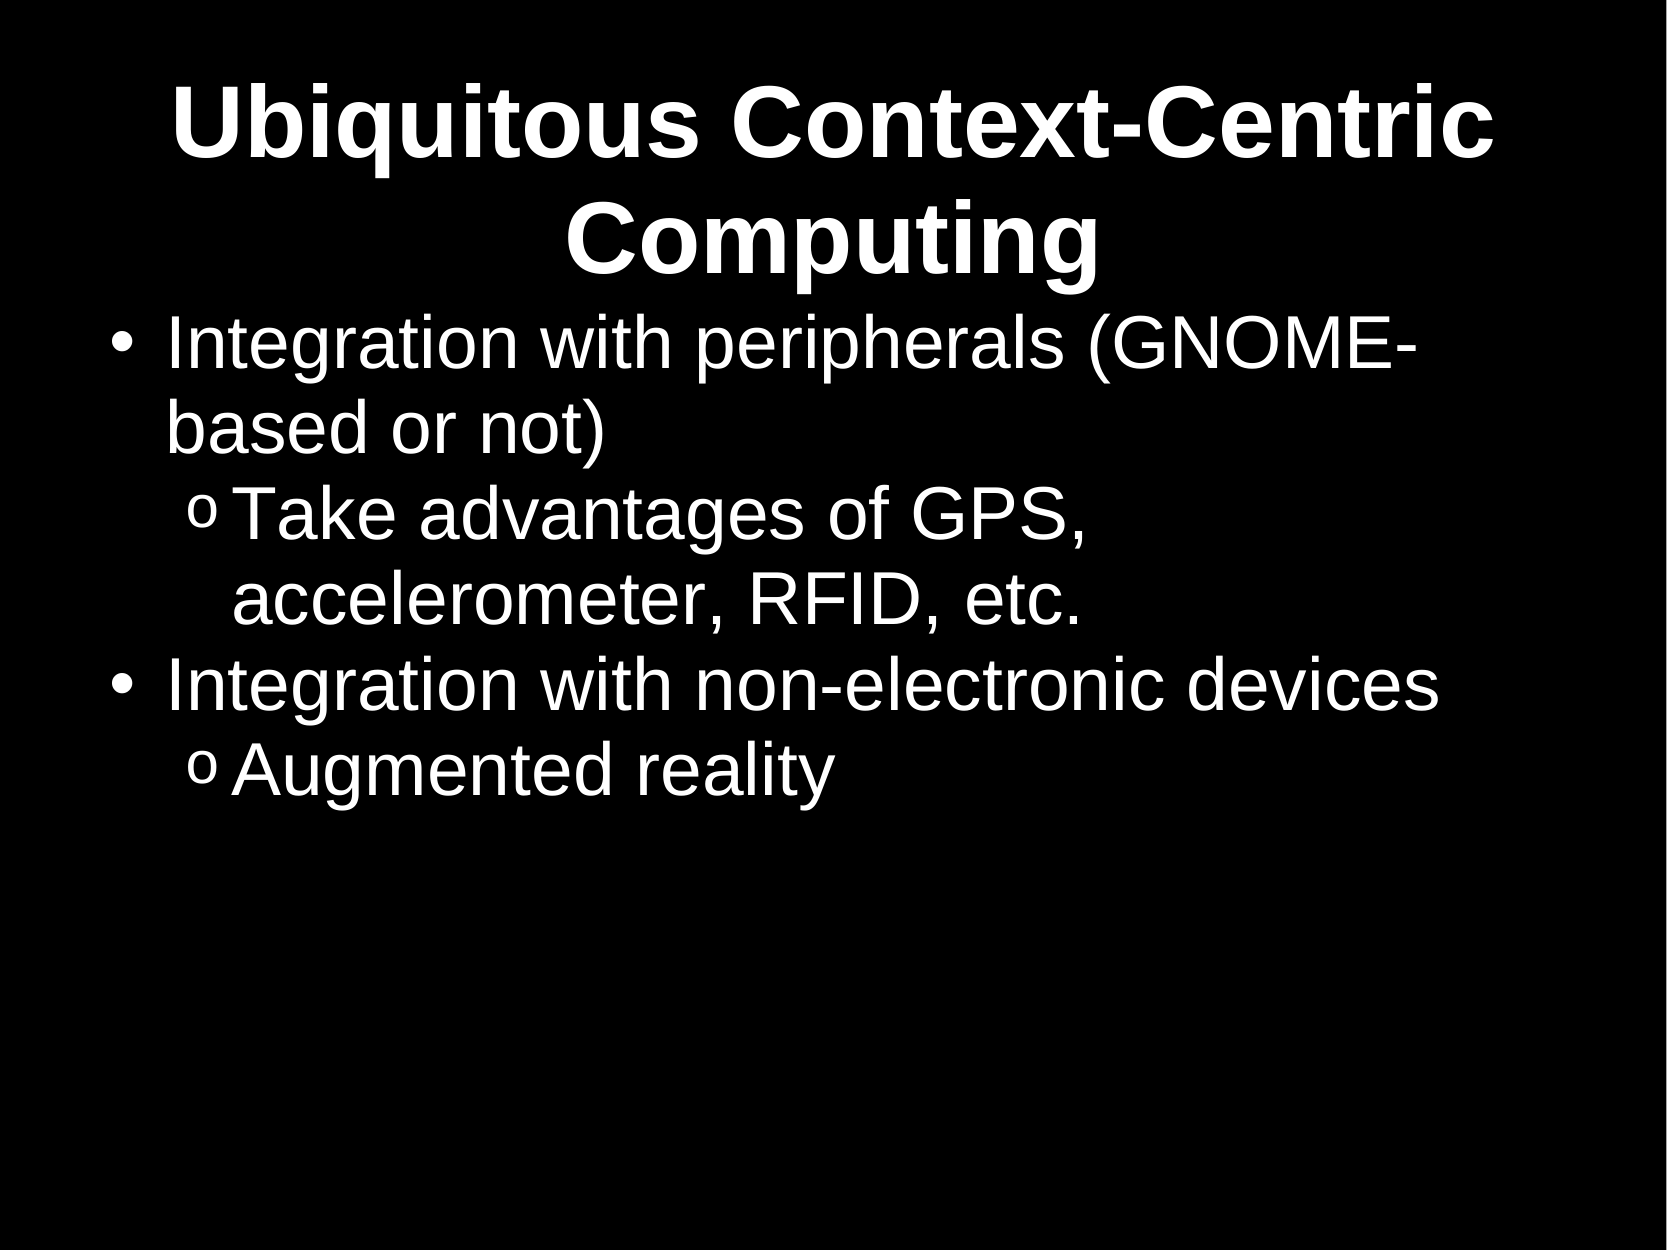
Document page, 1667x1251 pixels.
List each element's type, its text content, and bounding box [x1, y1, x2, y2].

text_box Ubiquitous Context-Centric Computing [90, 63, 1577, 297]
text_box Integration with peripherals (GNOME-based or not) Take advantages of GPS, accelerometer, RFID, etc. Integration with non-electronic devices Augmented reality [90, 299, 1577, 813]
